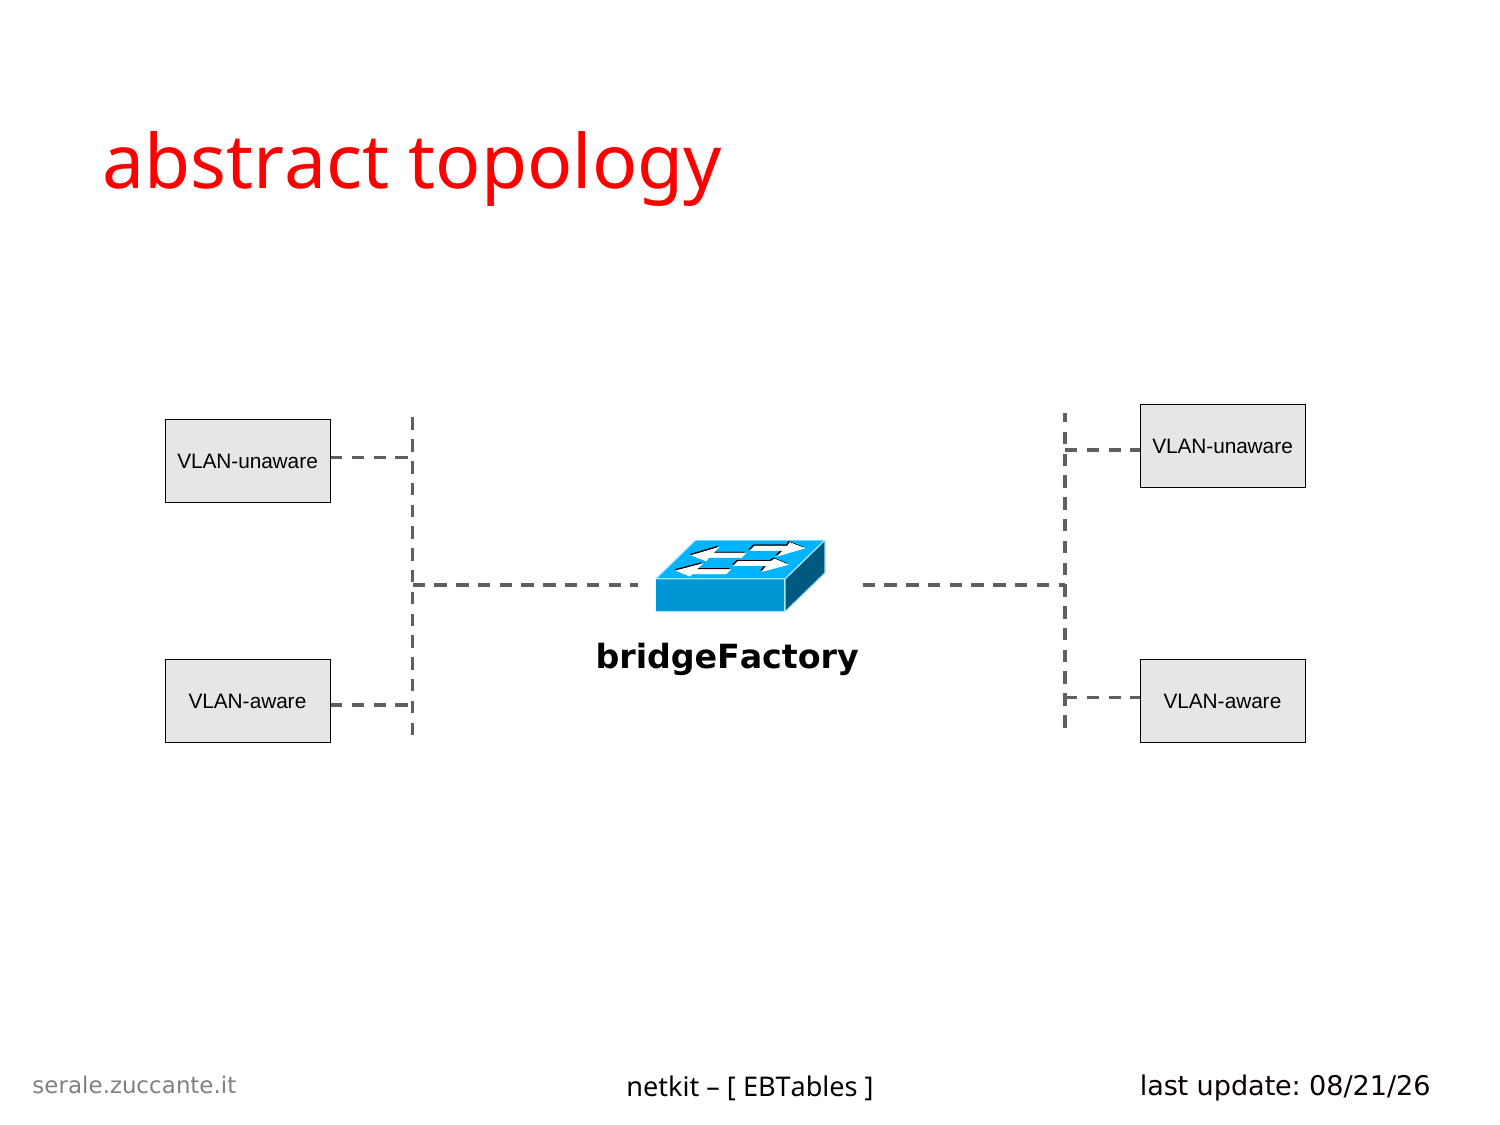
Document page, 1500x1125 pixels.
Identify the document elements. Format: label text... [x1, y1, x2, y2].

text_box abstract topology [0, 0, 826, 319]
text_box VLAN-aware [165, 659, 331, 743]
picture [693, 548, 744, 560]
text_box bridgeFactory [577, 630, 878, 684]
picture [751, 543, 802, 555]
text_box VLAN-unaware [1140, 404, 1306, 488]
picture [678, 564, 729, 575]
picture [655, 539, 827, 613]
text_box VLAN-aware [1140, 659, 1306, 743]
text_box VLAN-unaware [165, 419, 331, 503]
picture [734, 559, 786, 571]
